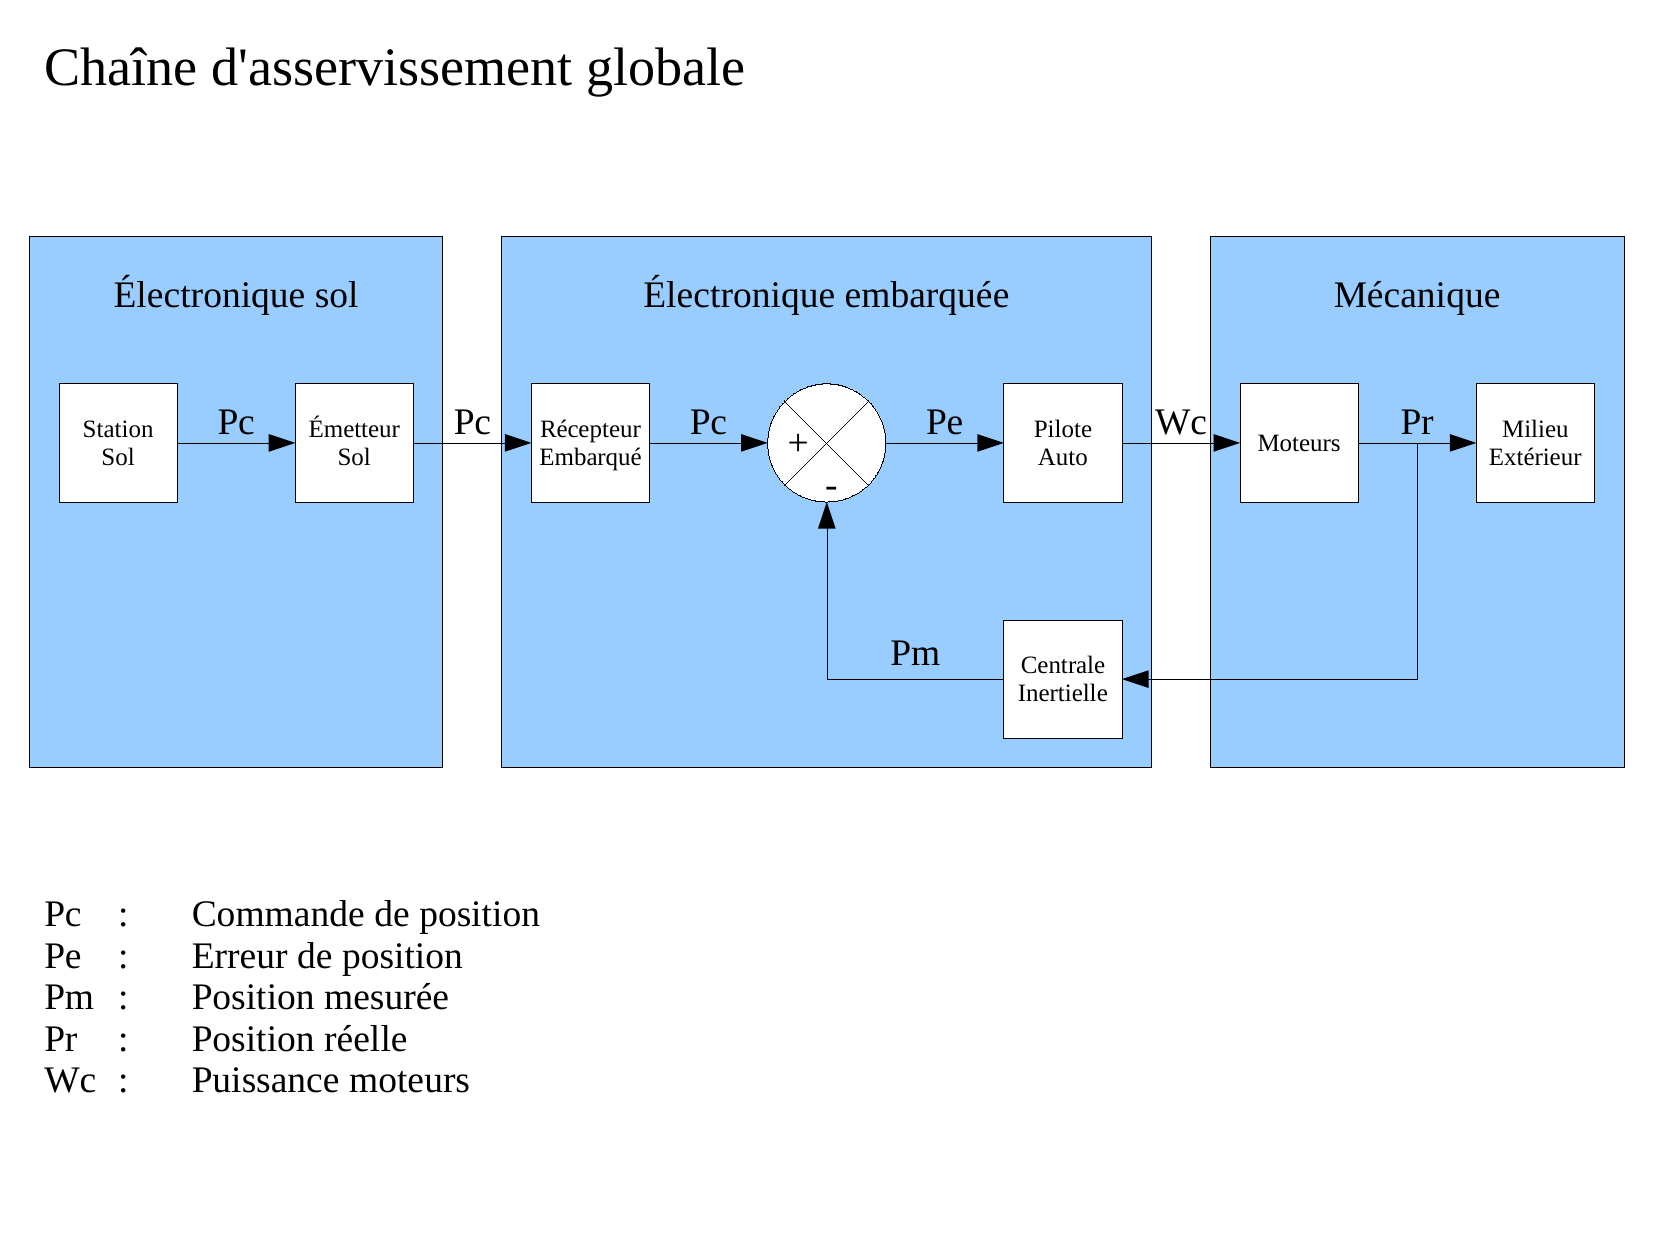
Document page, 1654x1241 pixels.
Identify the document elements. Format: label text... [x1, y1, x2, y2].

text_box Mécanique [1210, 237, 1625, 768]
text_box Moteurs [1240, 383, 1359, 503]
text_box Électronique embarquée [828, 444, 1152, 679]
text_box Pilote Auto [1003, 383, 1123, 503]
text_box Électronique embarquée [501, 444, 1152, 768]
text_box Station Sol [59, 383, 178, 503]
text_box Électronique embarquée [501, 237, 1152, 443]
text_box Émetteur Sol [295, 383, 414, 503]
text_box + - [767, 383, 886, 503]
text_box Électronique sol [29, 237, 443, 768]
text_box Mécanique [1210, 444, 1417, 679]
text_box Pc : Commande de position Pe : Erreur de position Pm : Position mesurée Pr : Position réelle Wc : Puissance moteurs [29, 885, 1625, 1211]
text_box Chaîne d'asservissement globale [29, 29, 1625, 237]
text_box Récepteur Embarqué [531, 383, 650, 503]
text_box Centrale Inertielle [1003, 620, 1123, 739]
text_box Milieu Extérieur [1476, 383, 1595, 503]
